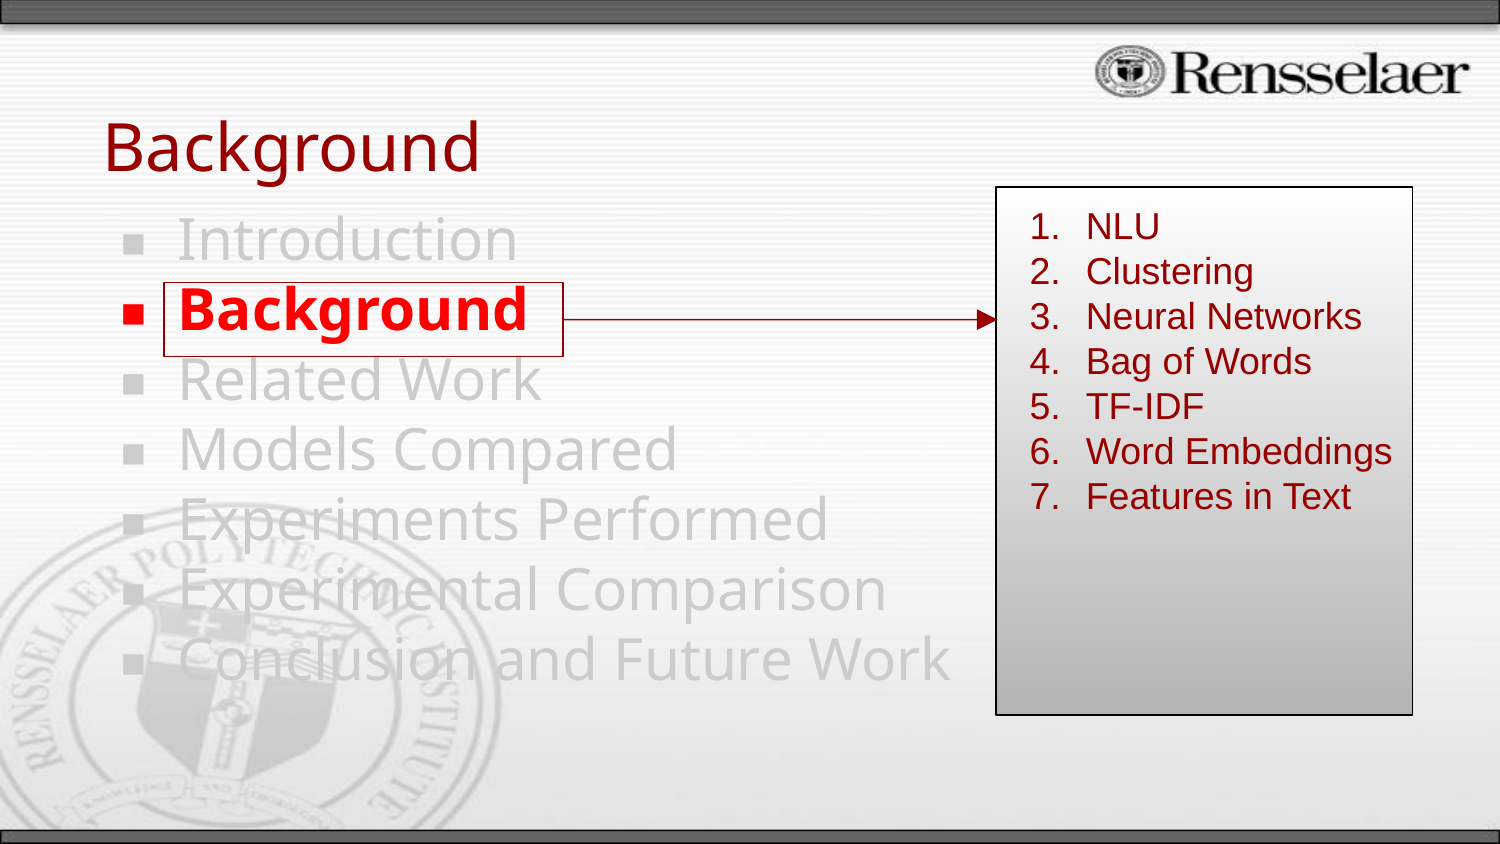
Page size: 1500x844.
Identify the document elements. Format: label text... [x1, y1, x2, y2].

text_box NLU Clustering Neural Networks Bag of Words TF-IDF Word Embeddings Features in Text [995, 187, 1413, 716]
list Introduction Background Related Work Models Compared Experiments Performed Experimental Comparison Conclusion and Future Work [87, 187, 1369, 769]
picture [0, 0, 1500, 844]
title Background [87, 102, 1413, 187]
list Introduction Background Related Work Models Compared Experiments Performed Experimental Comparison Conclusion and Future Work [165, 283, 562, 356]
